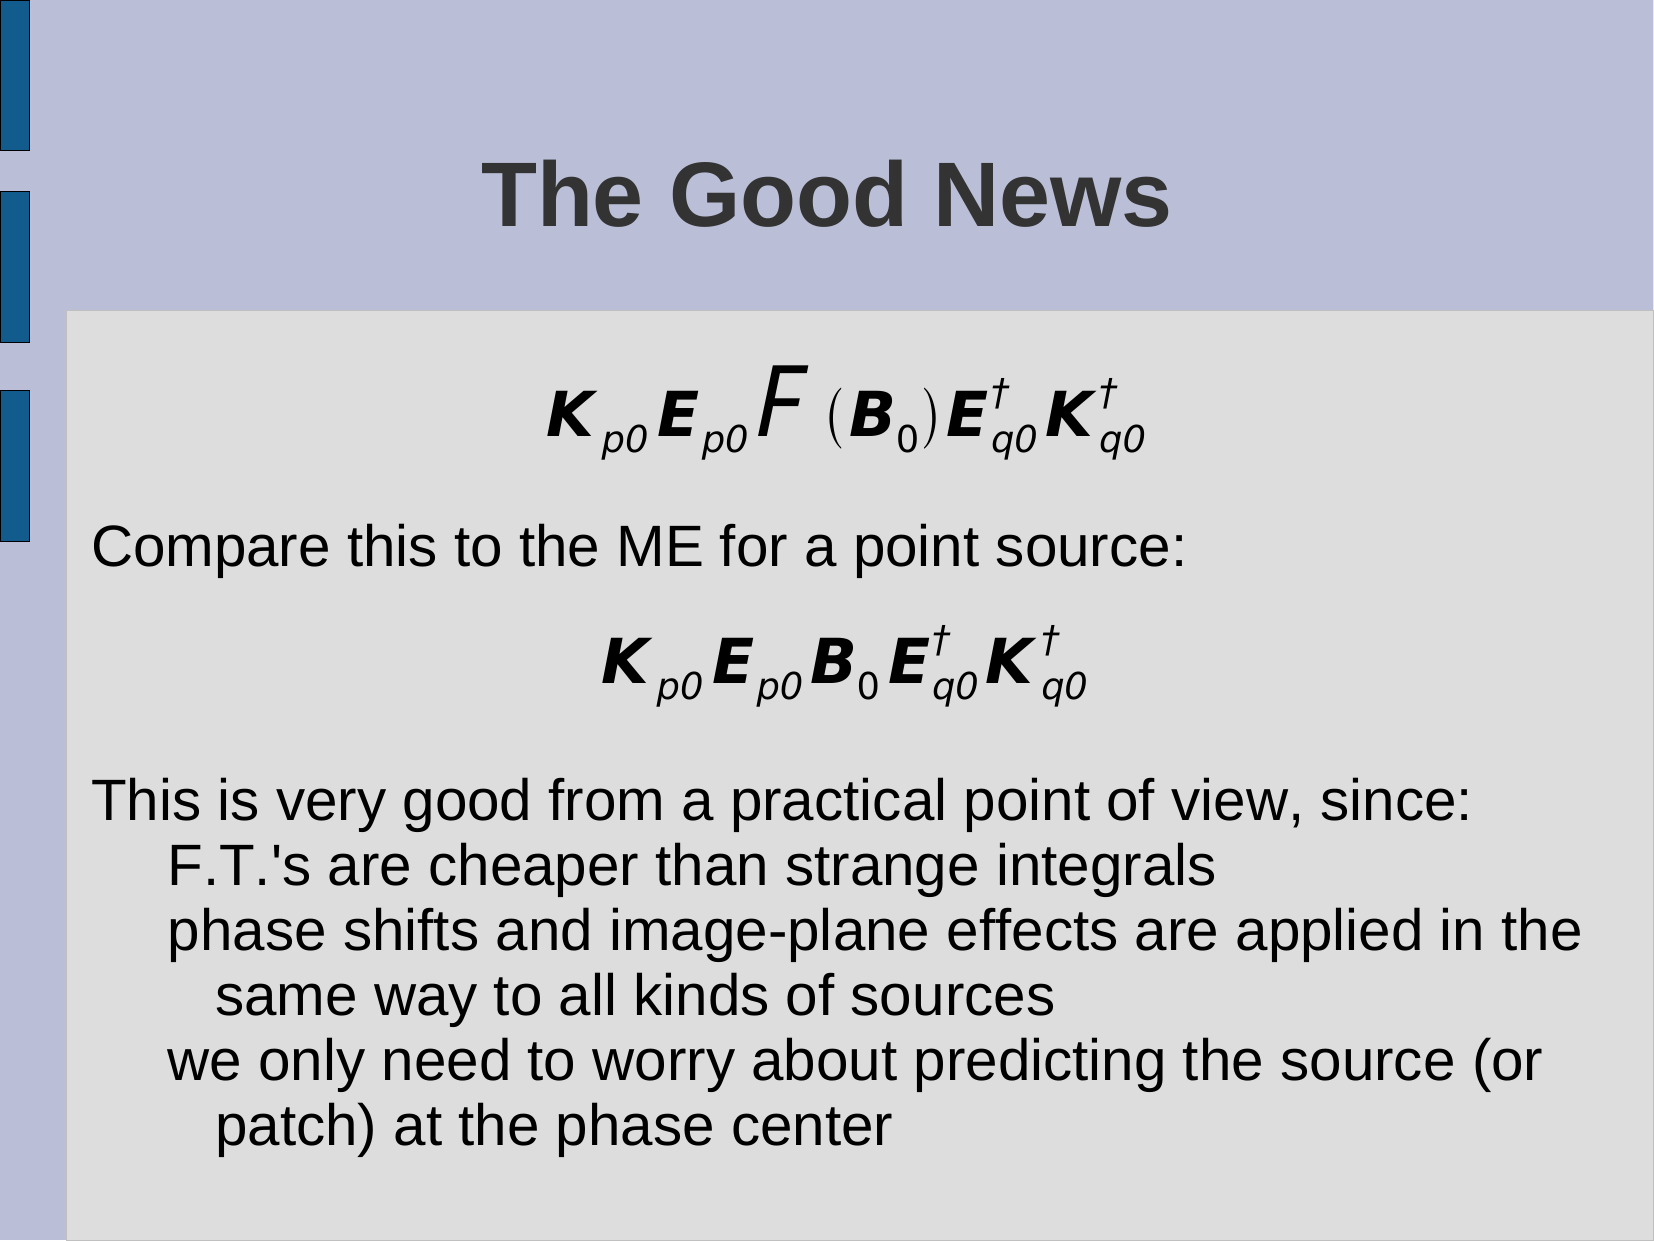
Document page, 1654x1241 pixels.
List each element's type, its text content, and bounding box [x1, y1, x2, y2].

title The Good News [121, 91, 1534, 299]
chart [538, 354, 1152, 462]
text_box Compare this to the ME for a point source: [73, 513, 1654, 650]
chart [593, 618, 1093, 709]
text_box This is very good from a practical point of view, since: F.T.'s are cheaper than strange integrals phase shifts and image-plane effects are applied in the same way to all kinds of sources we only need to worry about predicting the source (or patch) at the phase center [73, 767, 1654, 1241]
